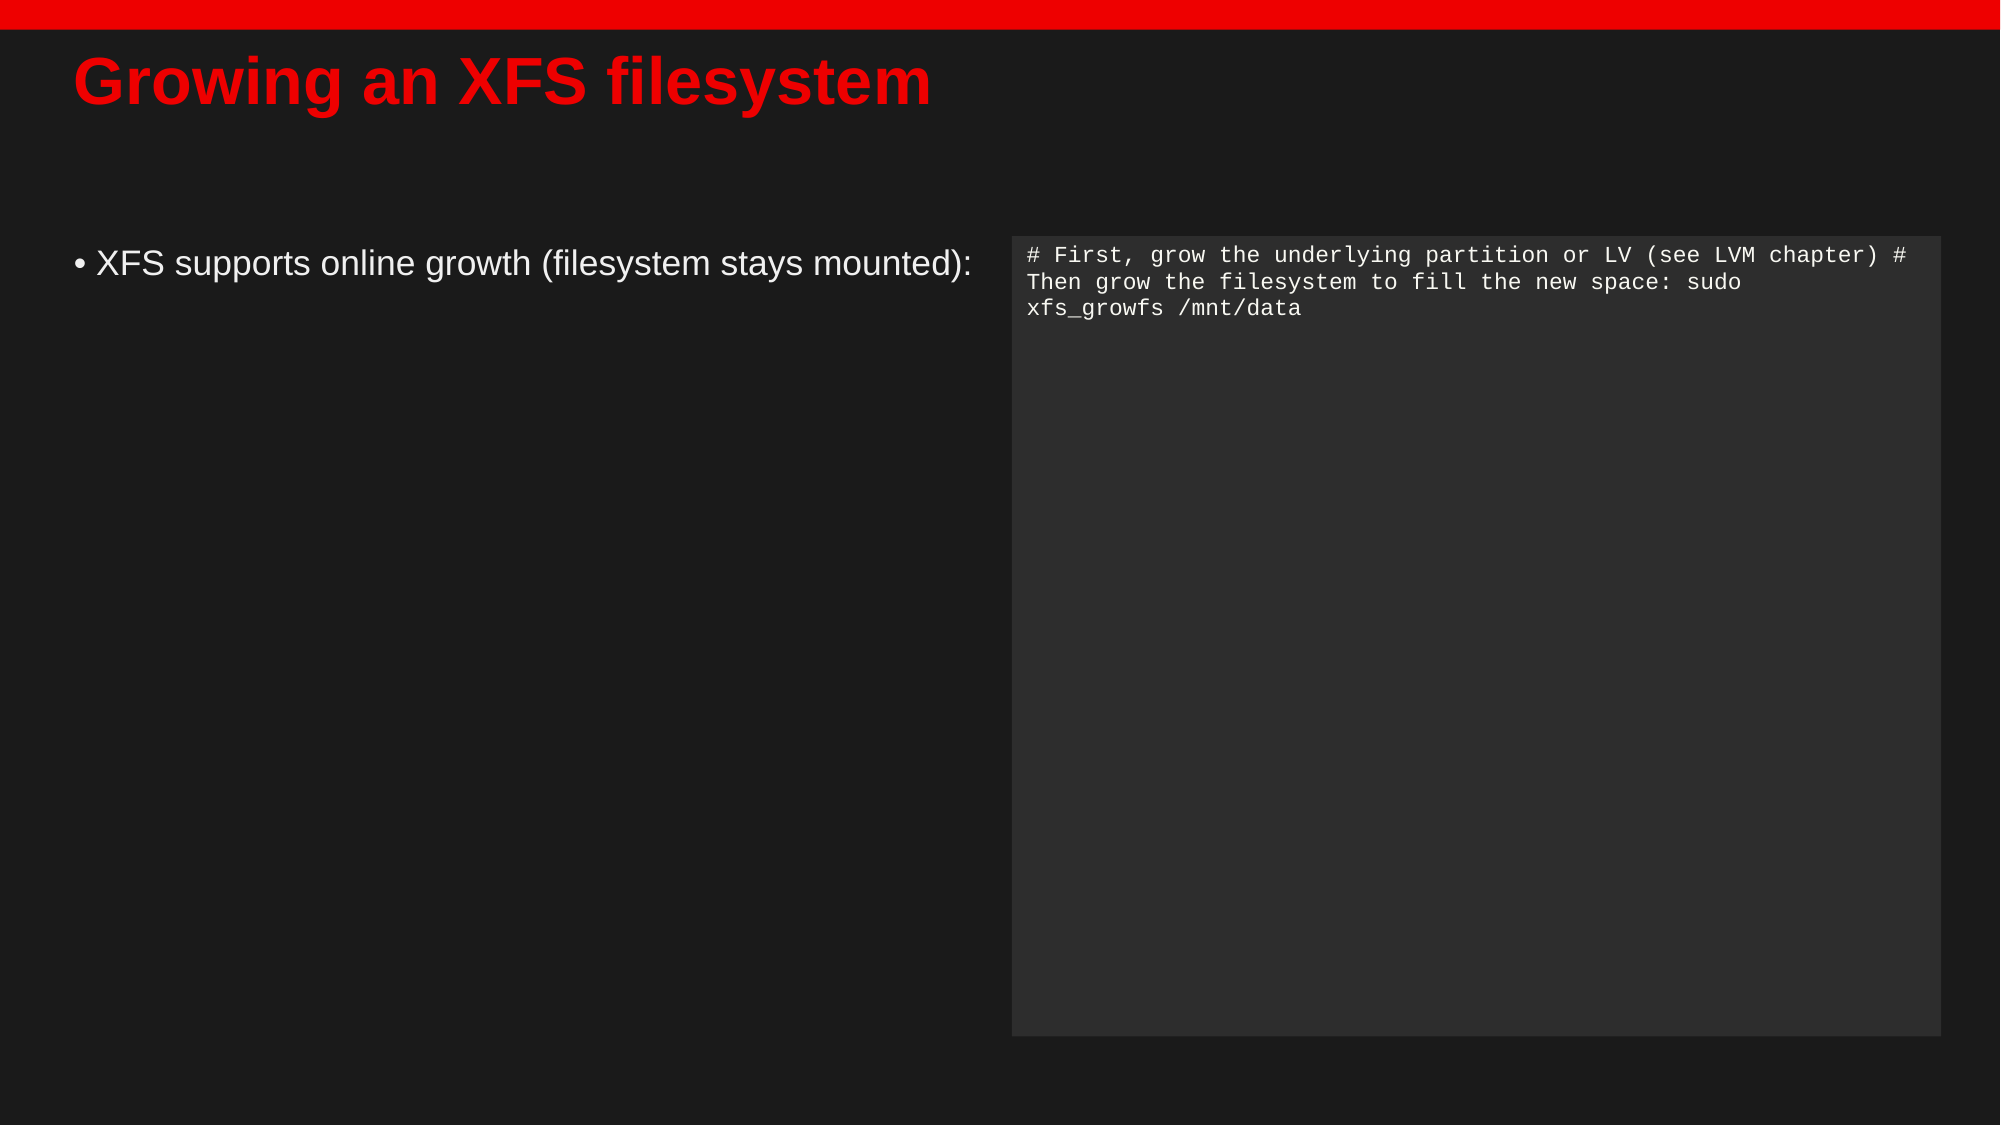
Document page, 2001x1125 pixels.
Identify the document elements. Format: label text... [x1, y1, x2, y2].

text_box [0, 0, 2001, 30]
text_box # First, grow the underlying partition or LV (see LVM chapter) # Then grow the filesystem to fill the new space: sudo xfs_growfs /mnt/data [1011, 236, 1942, 1037]
text_box • XFS supports online growth (filesystem stays mounted): [59, 236, 989, 1037]
text_box Growing an XFS filesystem [59, 36, 1942, 208]
